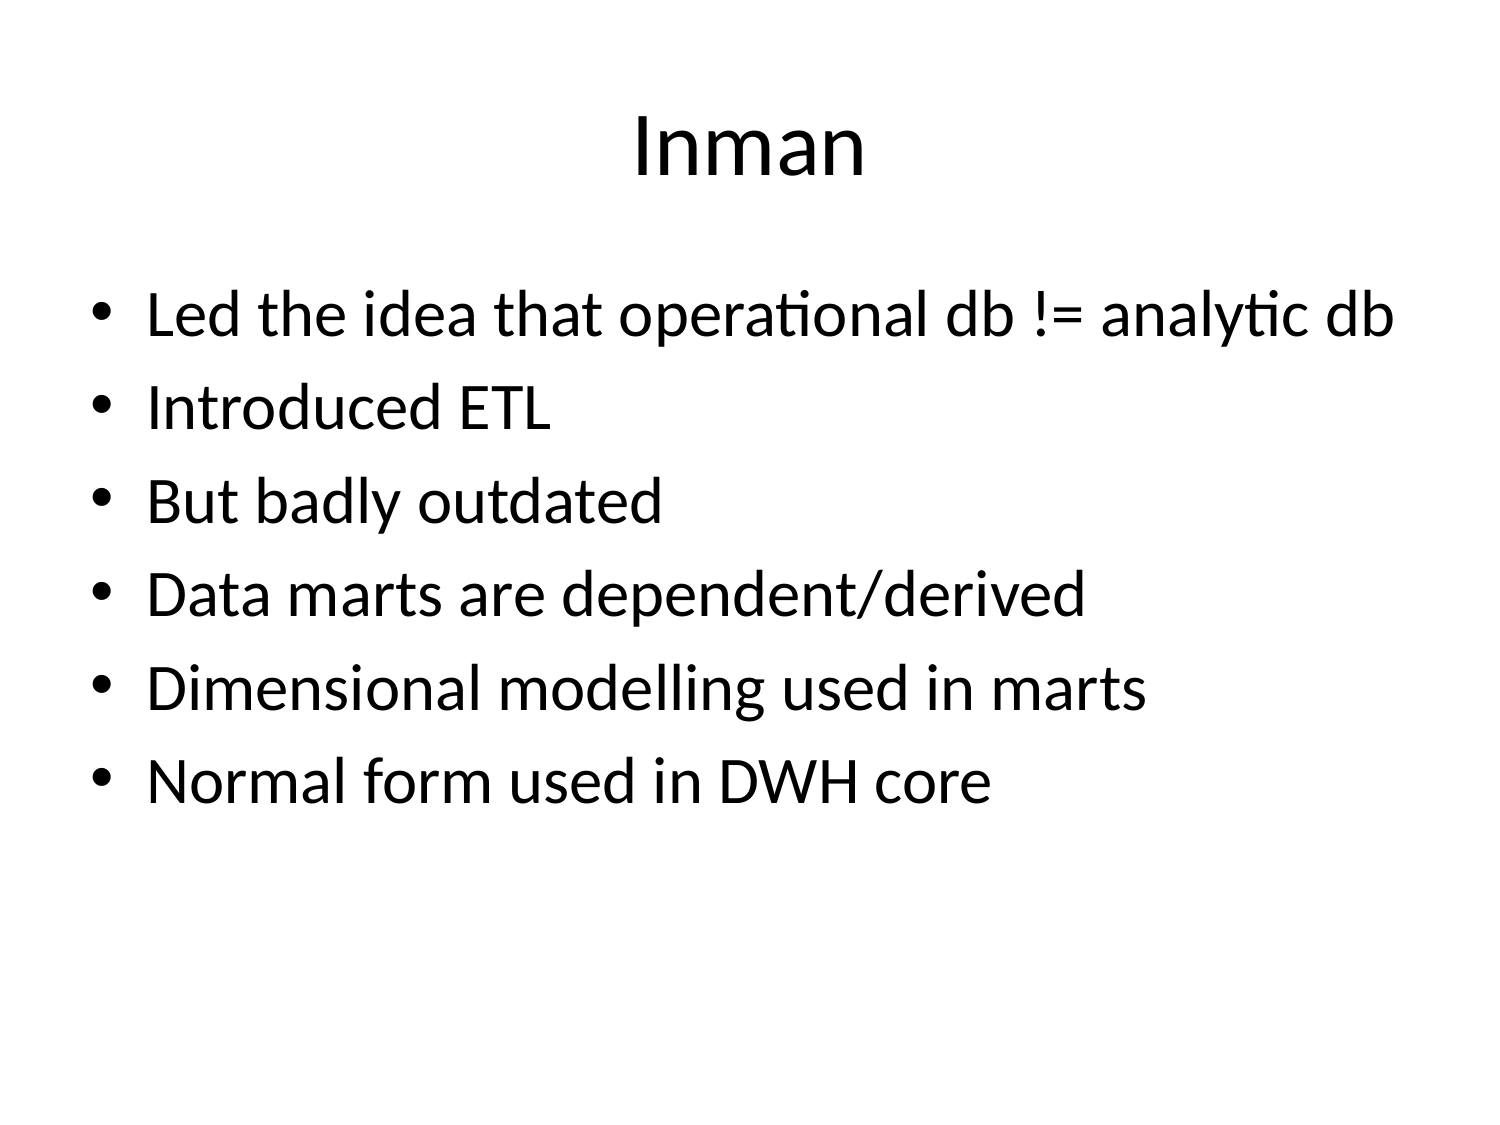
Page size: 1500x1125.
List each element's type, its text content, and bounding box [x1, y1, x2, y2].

title Inman [75, 45, 1425, 233]
list Led the idea that operational db != analytic db Introduced ETL But badly outdated Data marts are dependent/derived Dimensional modelling used in marts Normal form used in DWH core [75, 262, 1425, 1005]
